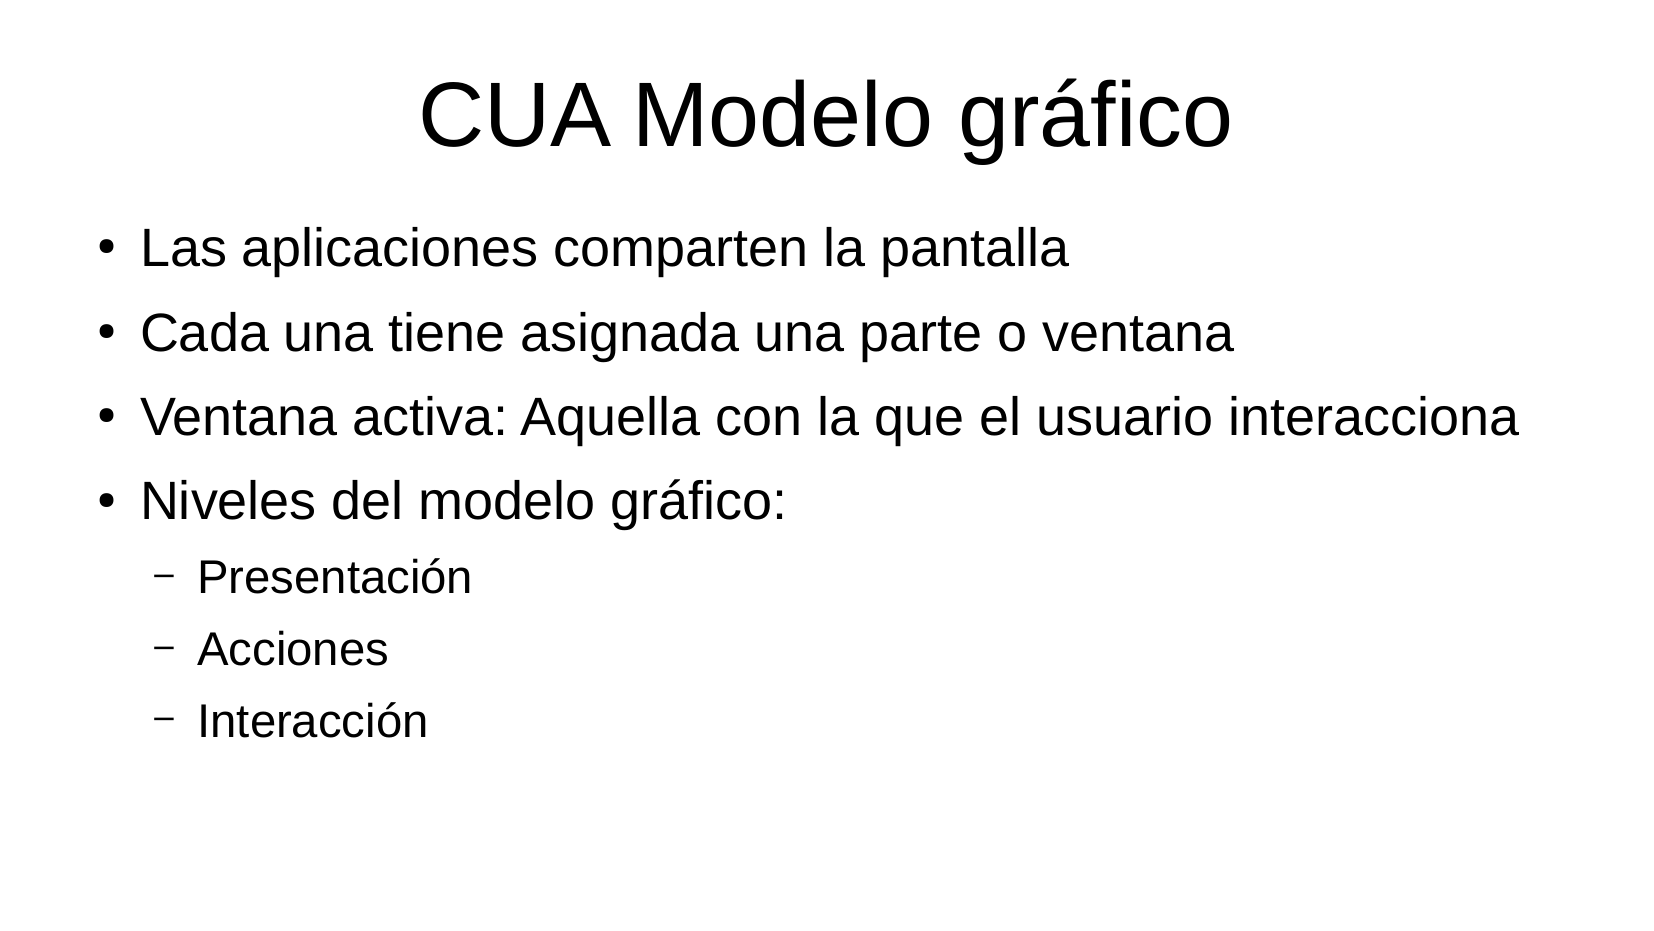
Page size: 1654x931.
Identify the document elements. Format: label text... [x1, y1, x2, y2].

title CUA Modelo gráfico [82, 37, 1571, 193]
list Las aplicaciones comparten la pantalla Cada una tiene asignada una parte o ventana Ventana activa: Aquella con la que el usuario interacciona Niveles del modelo gráfico: Presentación Acciones Interacción [82, 217, 1571, 758]
